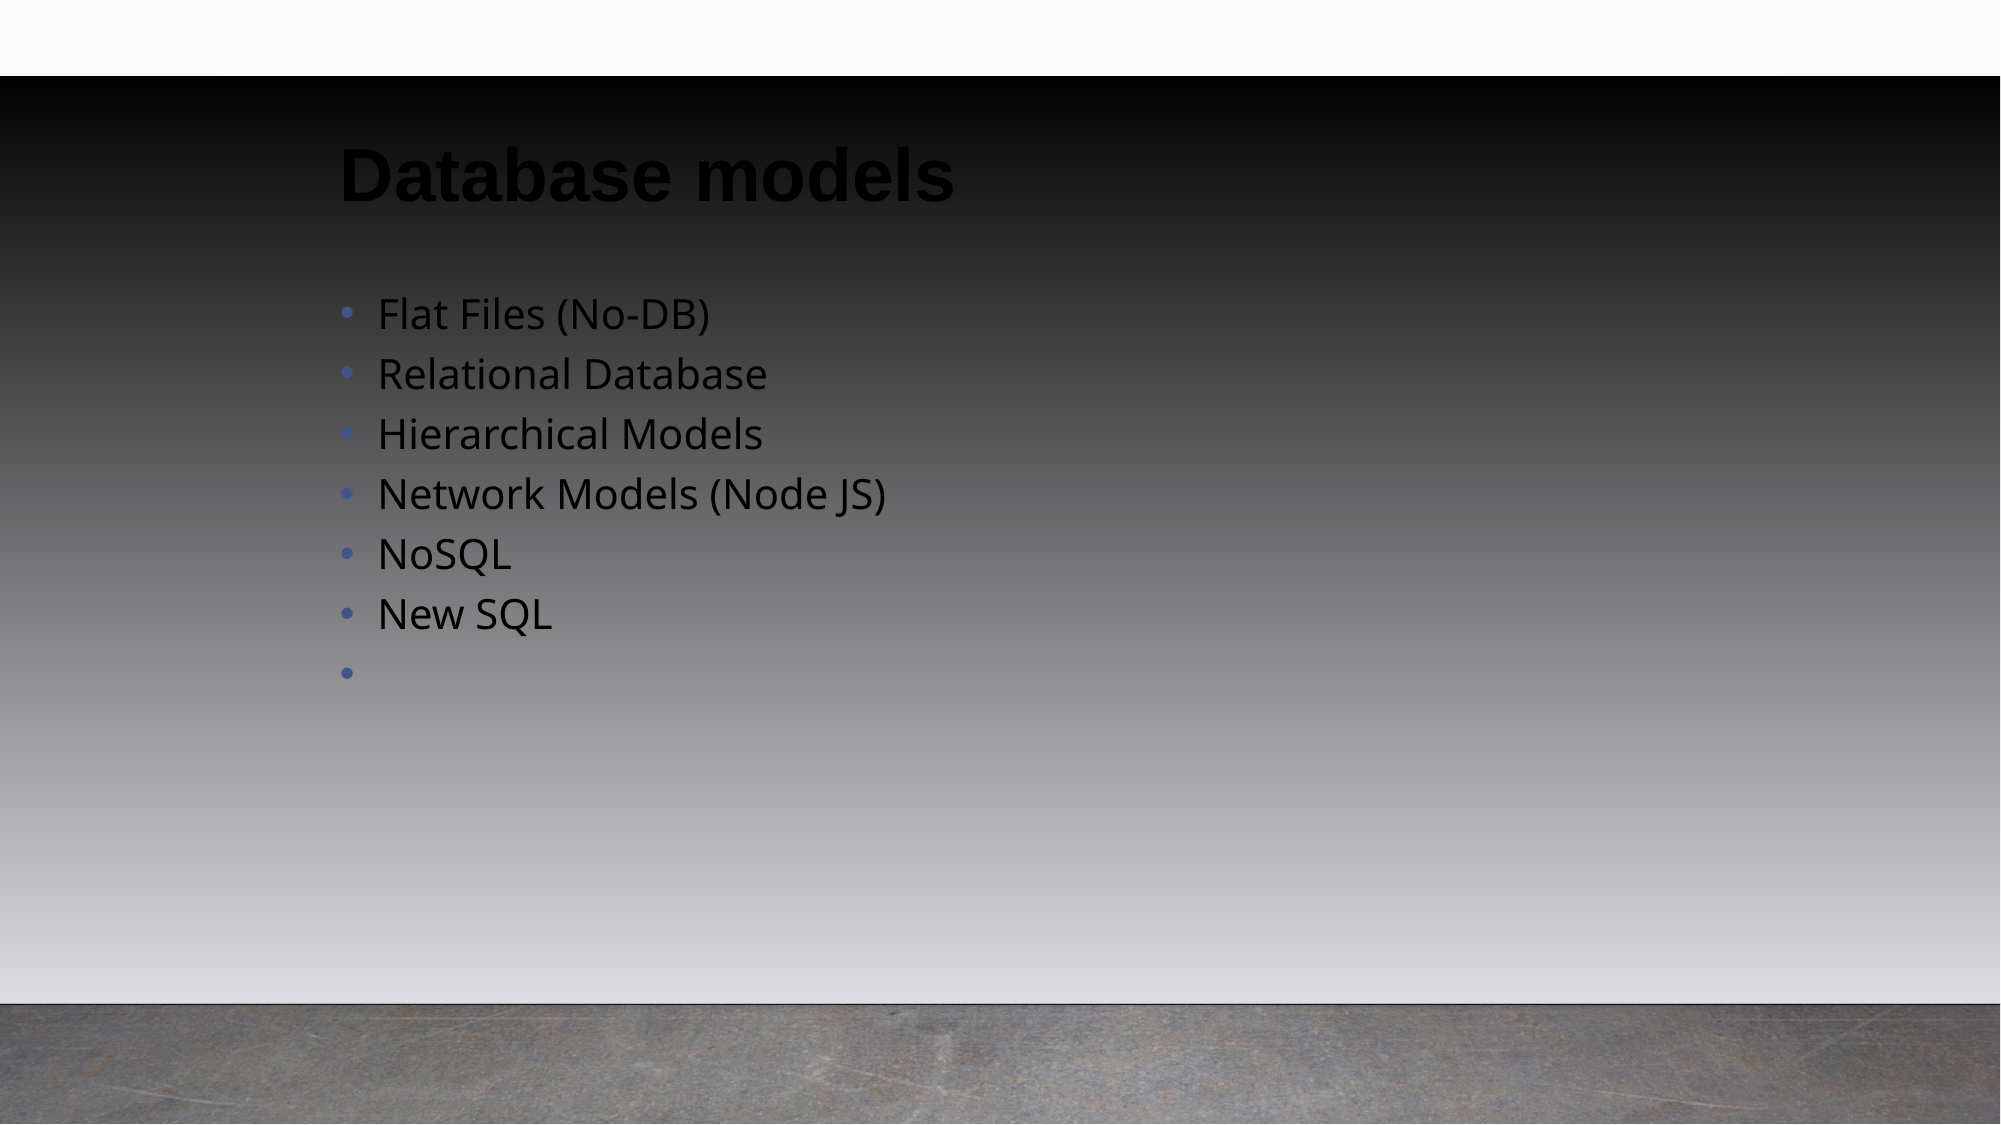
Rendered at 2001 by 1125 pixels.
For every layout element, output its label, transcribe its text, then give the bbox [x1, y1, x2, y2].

title Database models [324, 45, 1675, 233]
list Flat Files (No-DB) Relational Database Hierarchical Models Network Models (Node JS) NoSQL New SQL [324, 262, 1675, 1078]
